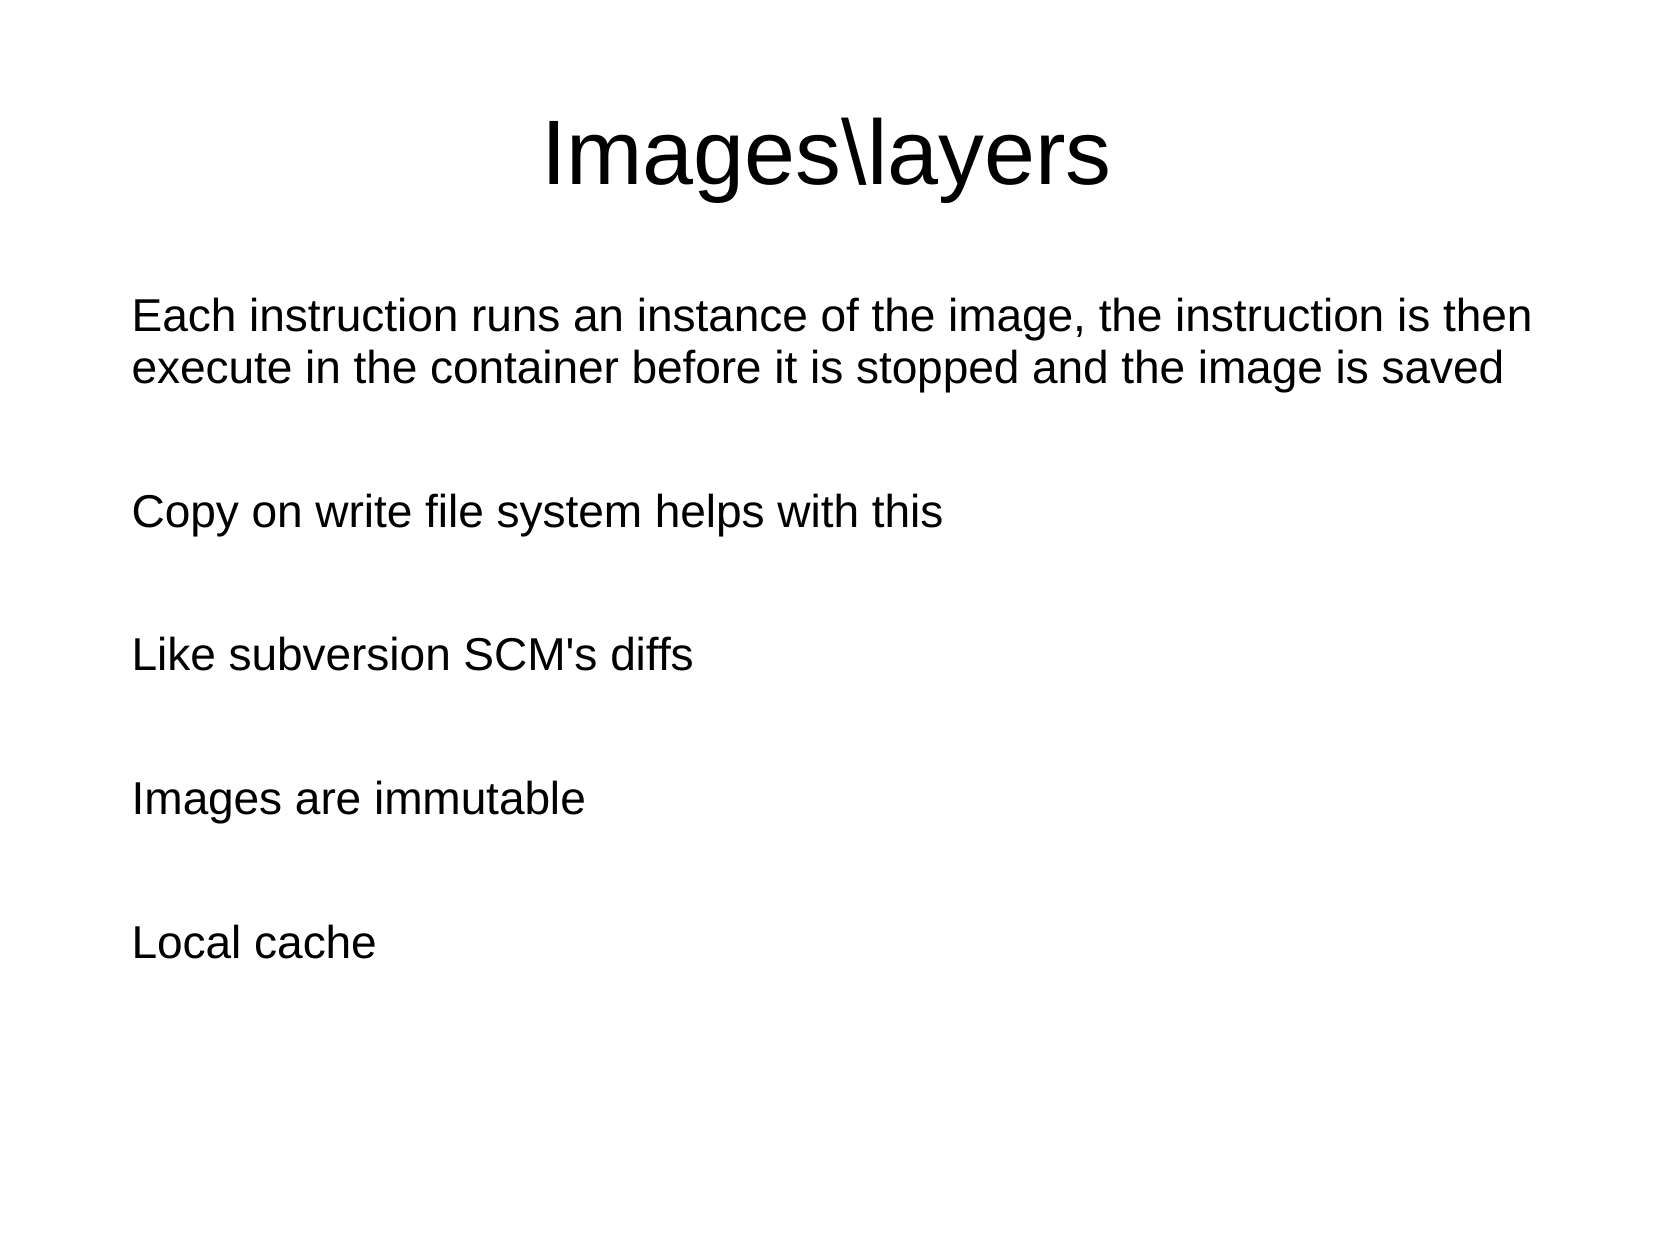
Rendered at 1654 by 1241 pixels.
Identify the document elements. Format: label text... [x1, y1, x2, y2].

title Images\layers [82, 49, 1571, 257]
list Each instruction runs an instance of the image, the instruction is then execute in the container before it is stopped and the image is saved Copy on write file system helps with this Like subversion SCM's diffs Images are immutable Local cache [82, 290, 1571, 1010]
